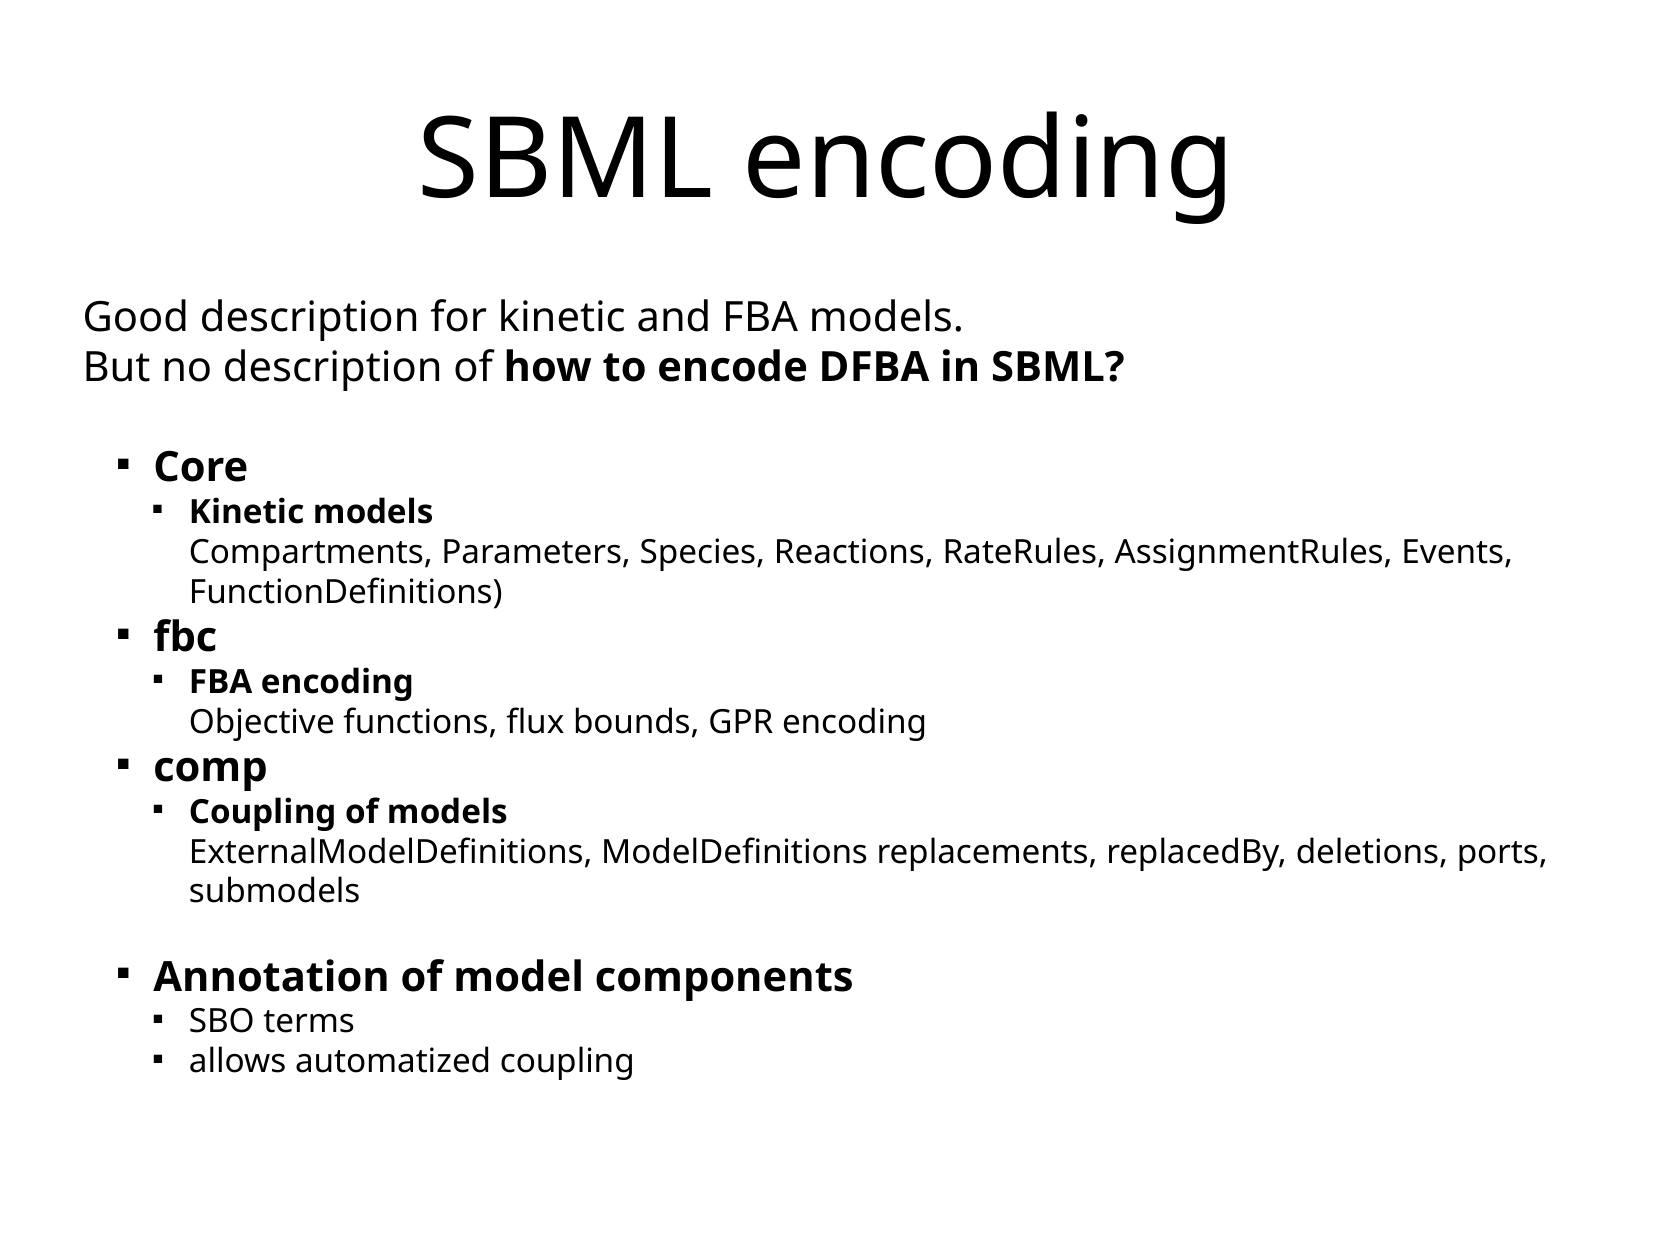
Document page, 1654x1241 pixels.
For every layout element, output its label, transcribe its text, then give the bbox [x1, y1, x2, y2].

text_box Good description for kinetic and FBA models. But no description of how to encode DFBA in SBML? Core Kinetic models Compartments, Parameters, Species, Reactions, RateRules, AssignmentRules, Events, FunctionDefinitions) fbc FBA encoding Objective functions, flux bounds, GPR encoding comp Coupling of models ExternalModelDefinitions, ModelDefinitions replacements, replacedBy, deletions, ports, submodels Annotation of model components SBO terms allows automatized coupling [82, 290, 1571, 1010]
text_box SBML encoding [82, 49, 1571, 257]
